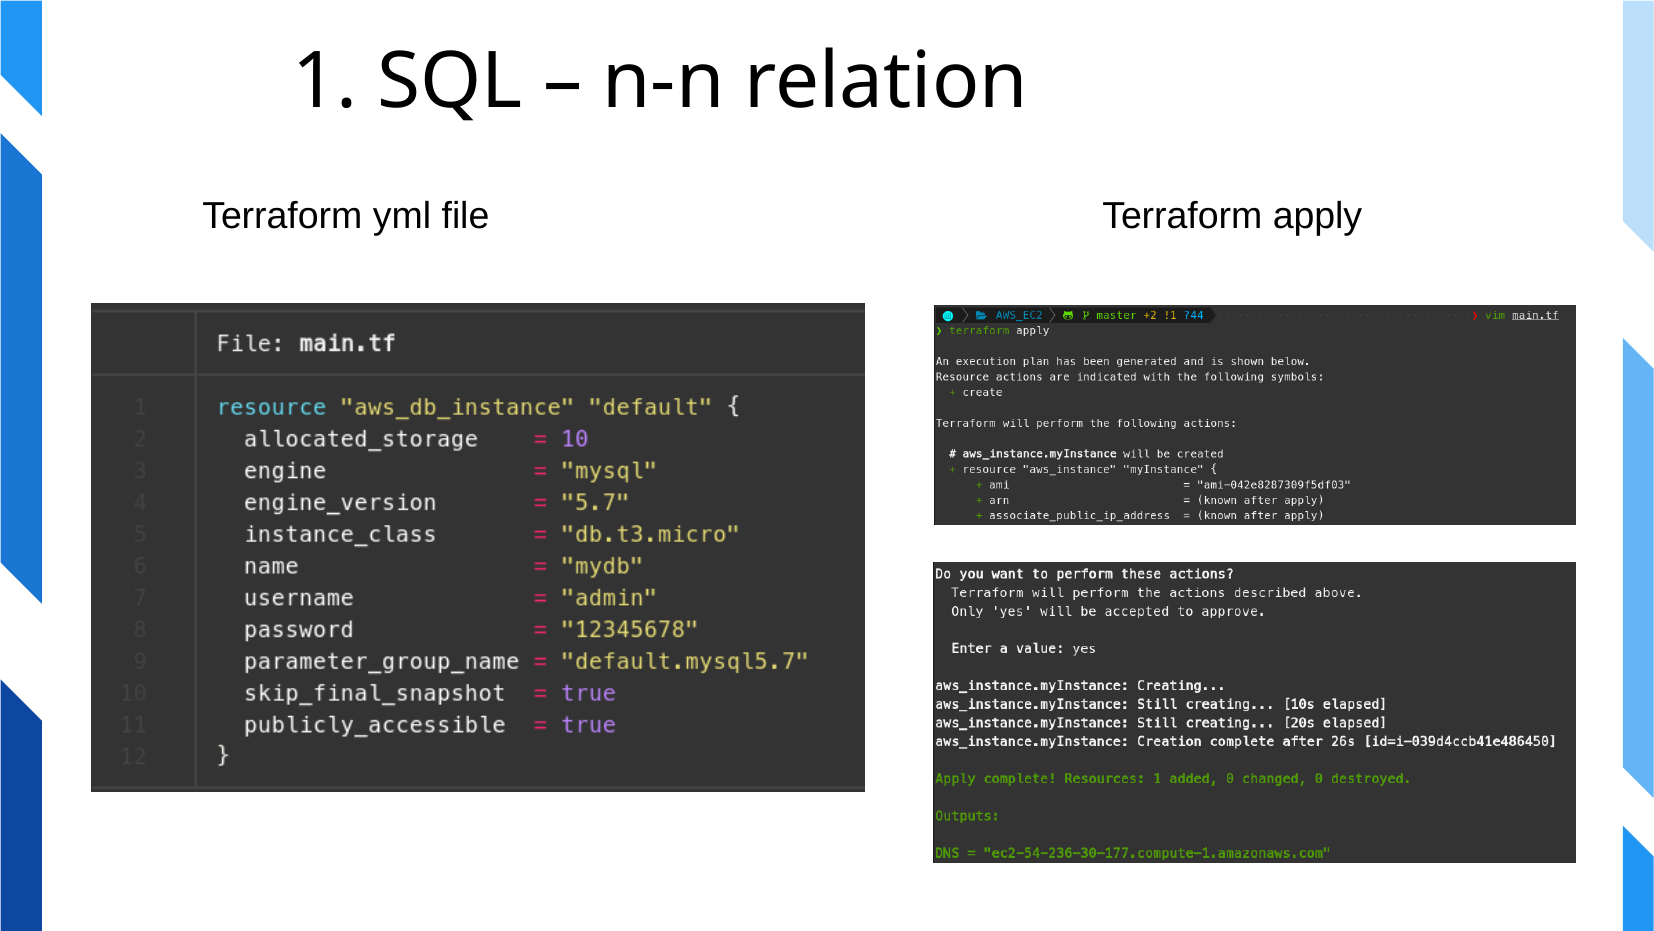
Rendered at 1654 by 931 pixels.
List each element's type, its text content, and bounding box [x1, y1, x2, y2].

text_box Terraform yml file [187, 187, 526, 287]
title 1. SQL – n-n relation [82, 0, 1238, 169]
picture [91, 303, 865, 792]
picture [933, 562, 1576, 863]
text_box Terraform apply [1087, 187, 1388, 287]
picture [934, 305, 1576, 526]
